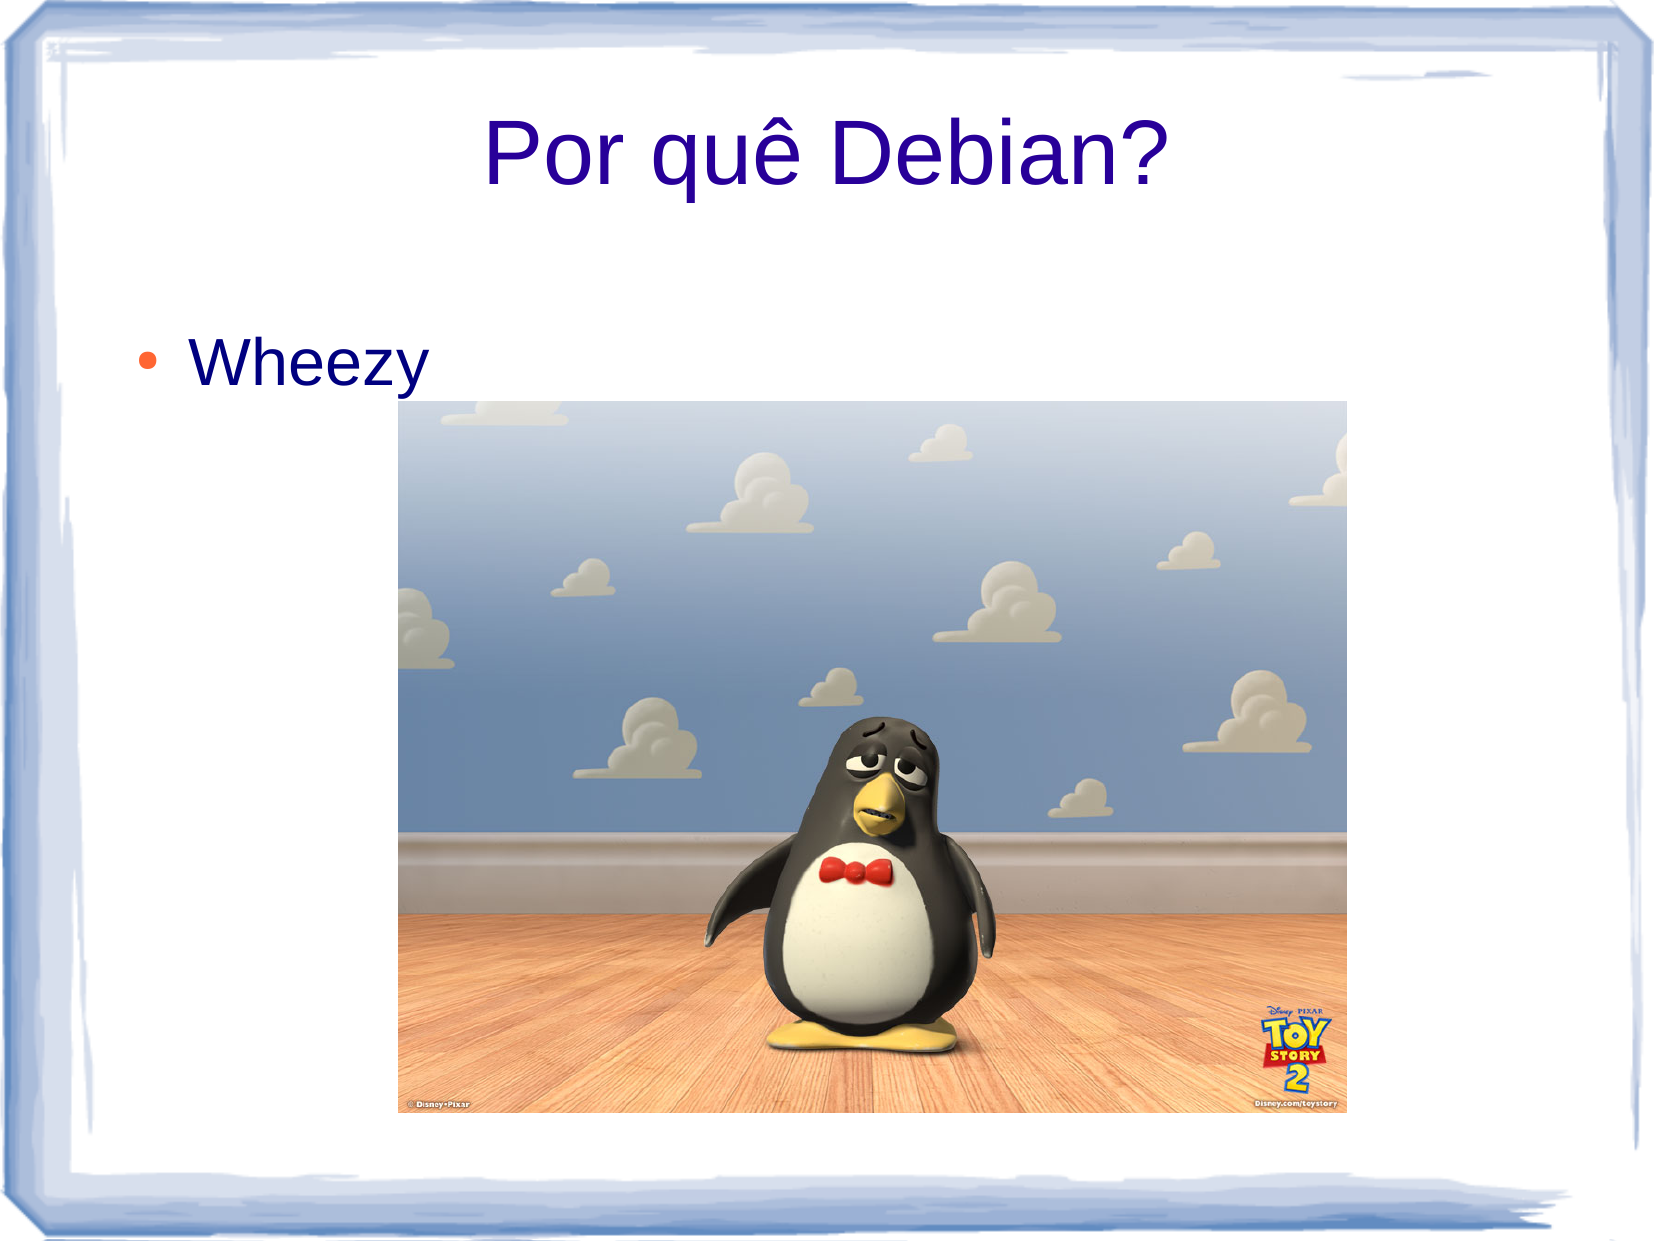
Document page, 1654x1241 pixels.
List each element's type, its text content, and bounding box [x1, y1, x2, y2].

title Por quê Debian? [82, 49, 1571, 257]
list Wheezy [118, 324, 1571, 1045]
picture [0, 0, 1654, 1241]
